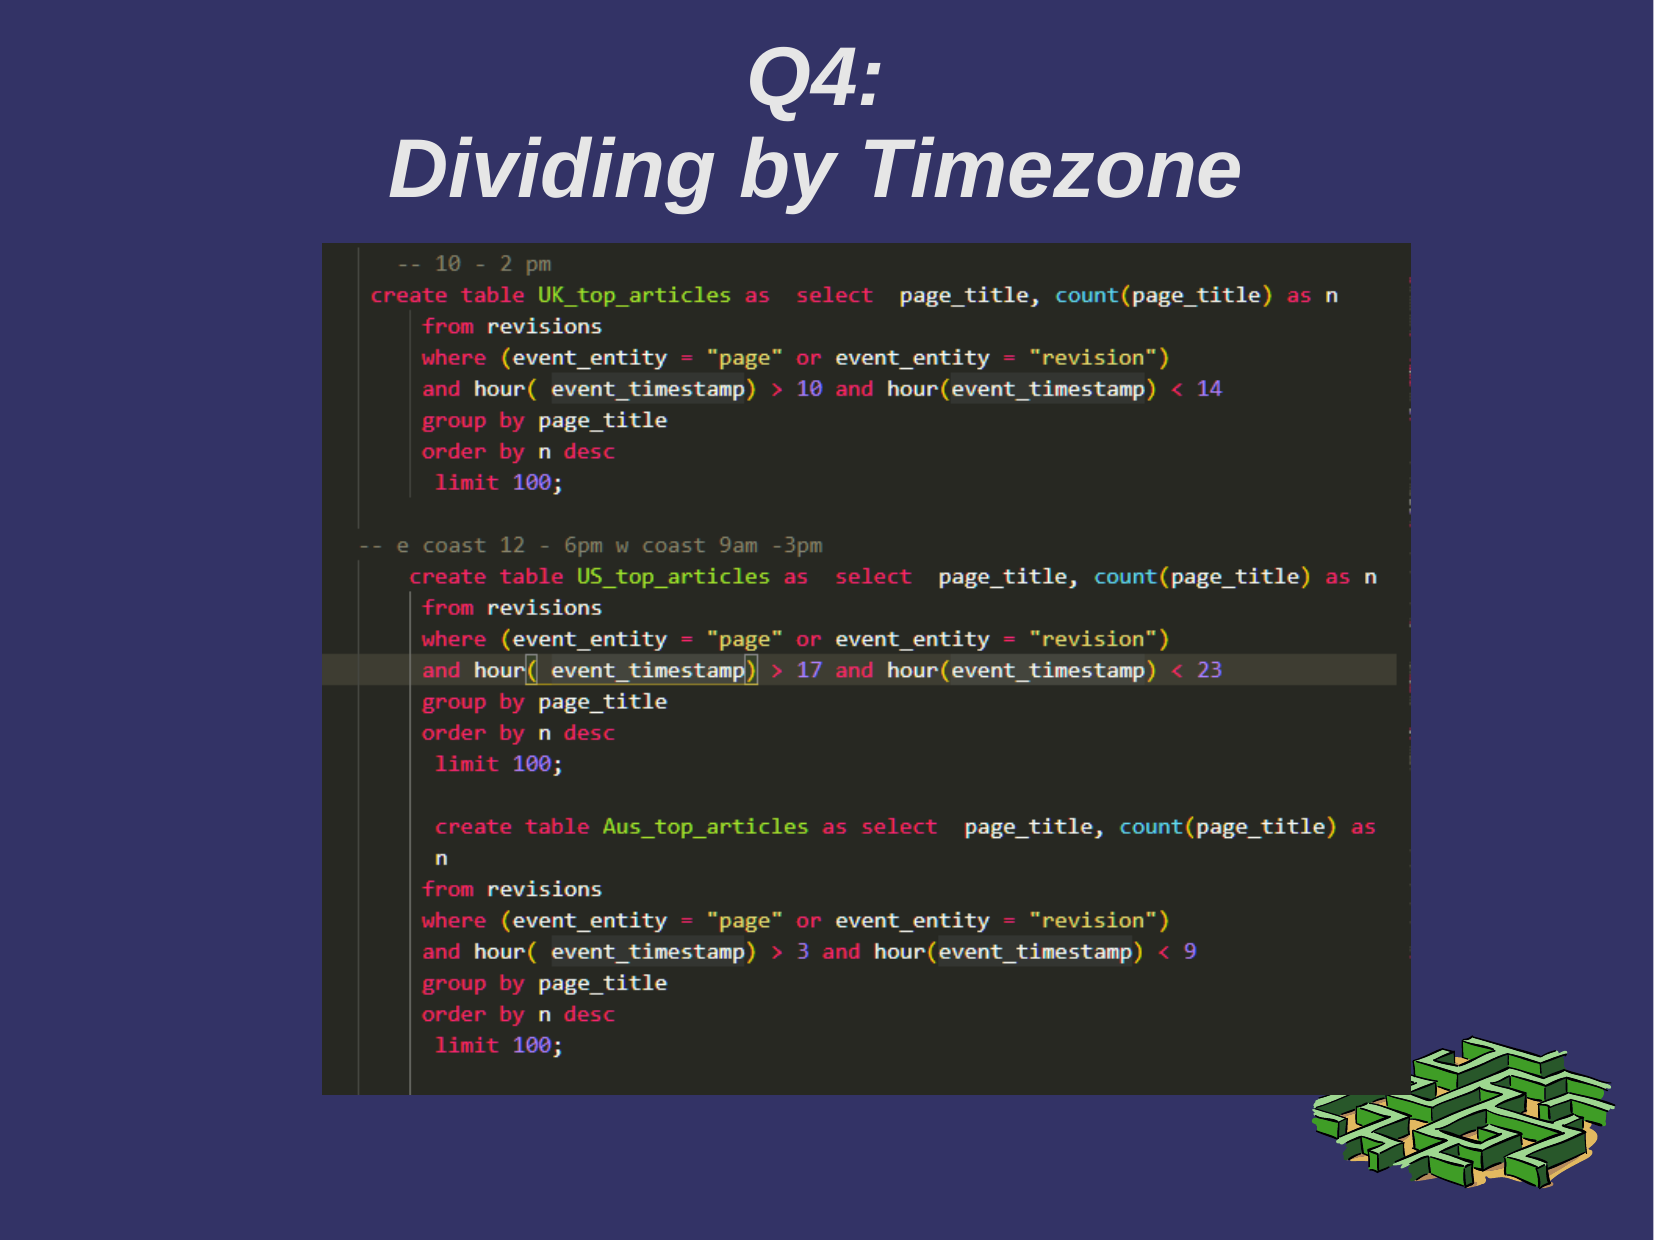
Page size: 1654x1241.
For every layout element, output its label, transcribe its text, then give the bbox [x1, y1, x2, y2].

picture [322, 243, 1411, 1096]
title Q4: Dividing by Timezone [121, 19, 1534, 227]
